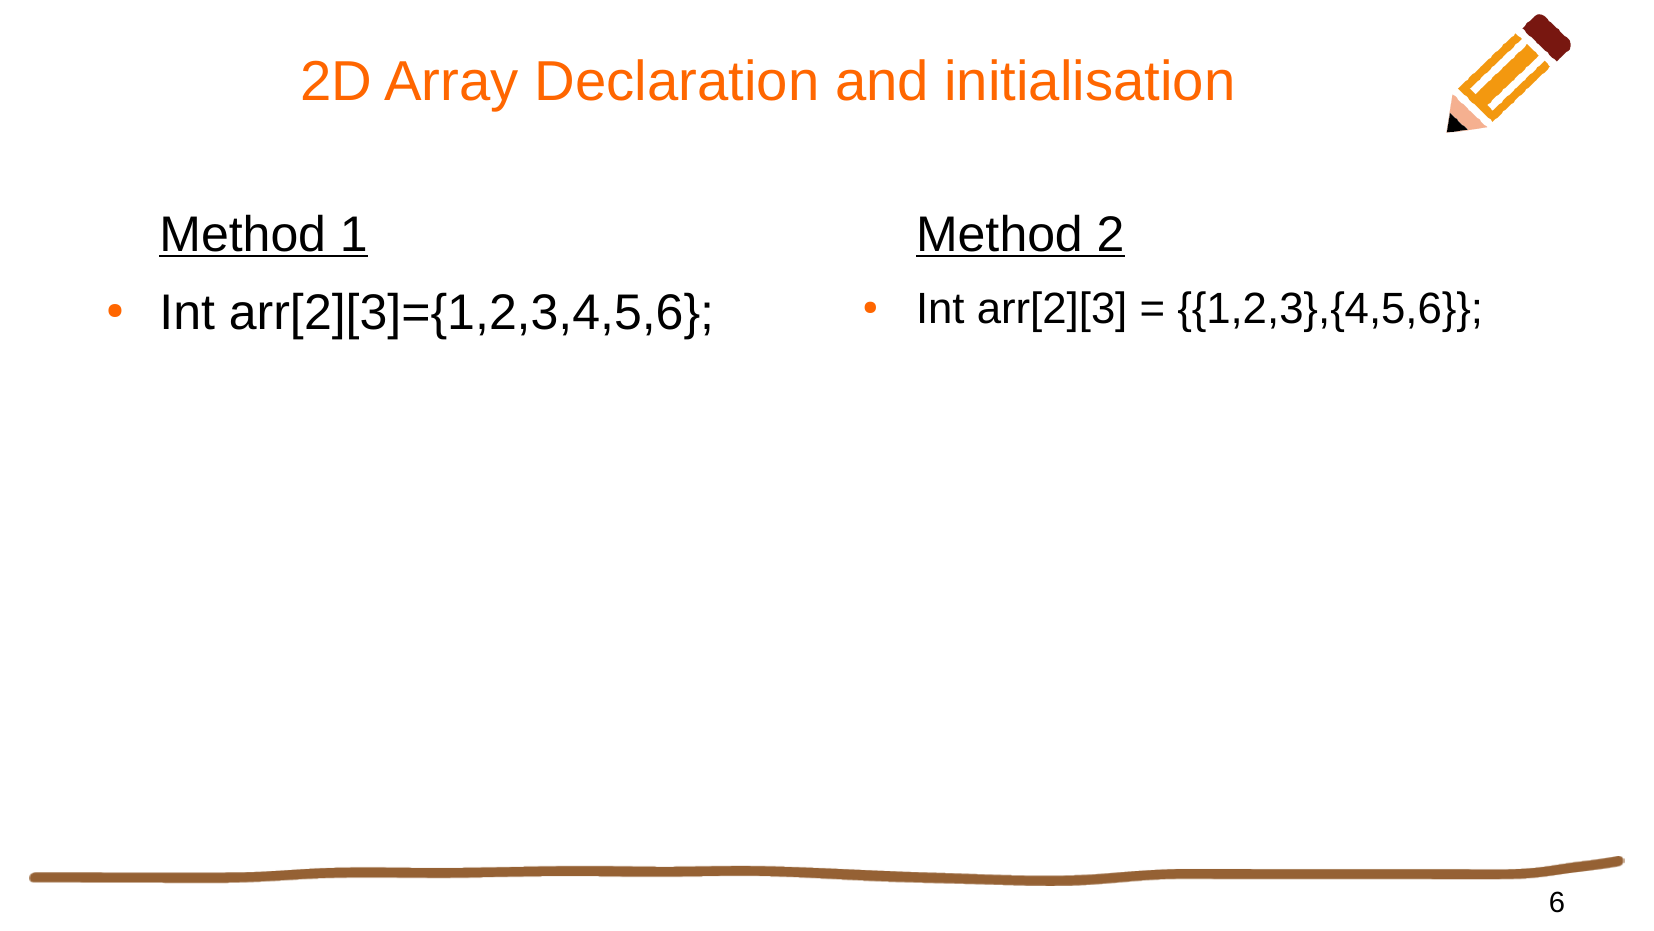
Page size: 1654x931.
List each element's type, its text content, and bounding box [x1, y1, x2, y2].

picture [1446, 14, 1571, 133]
picture [29, 856, 1625, 886]
list Method 2 Int arr[2][3] = {{1,2,3},{4,5,6}}; [845, 206, 1566, 857]
list Method 1 Int arr[2][3]={1,2,3,4,5,6}; [88, 206, 809, 857]
title 2D Array Declaration and initialisation [88, 29, 1447, 133]
